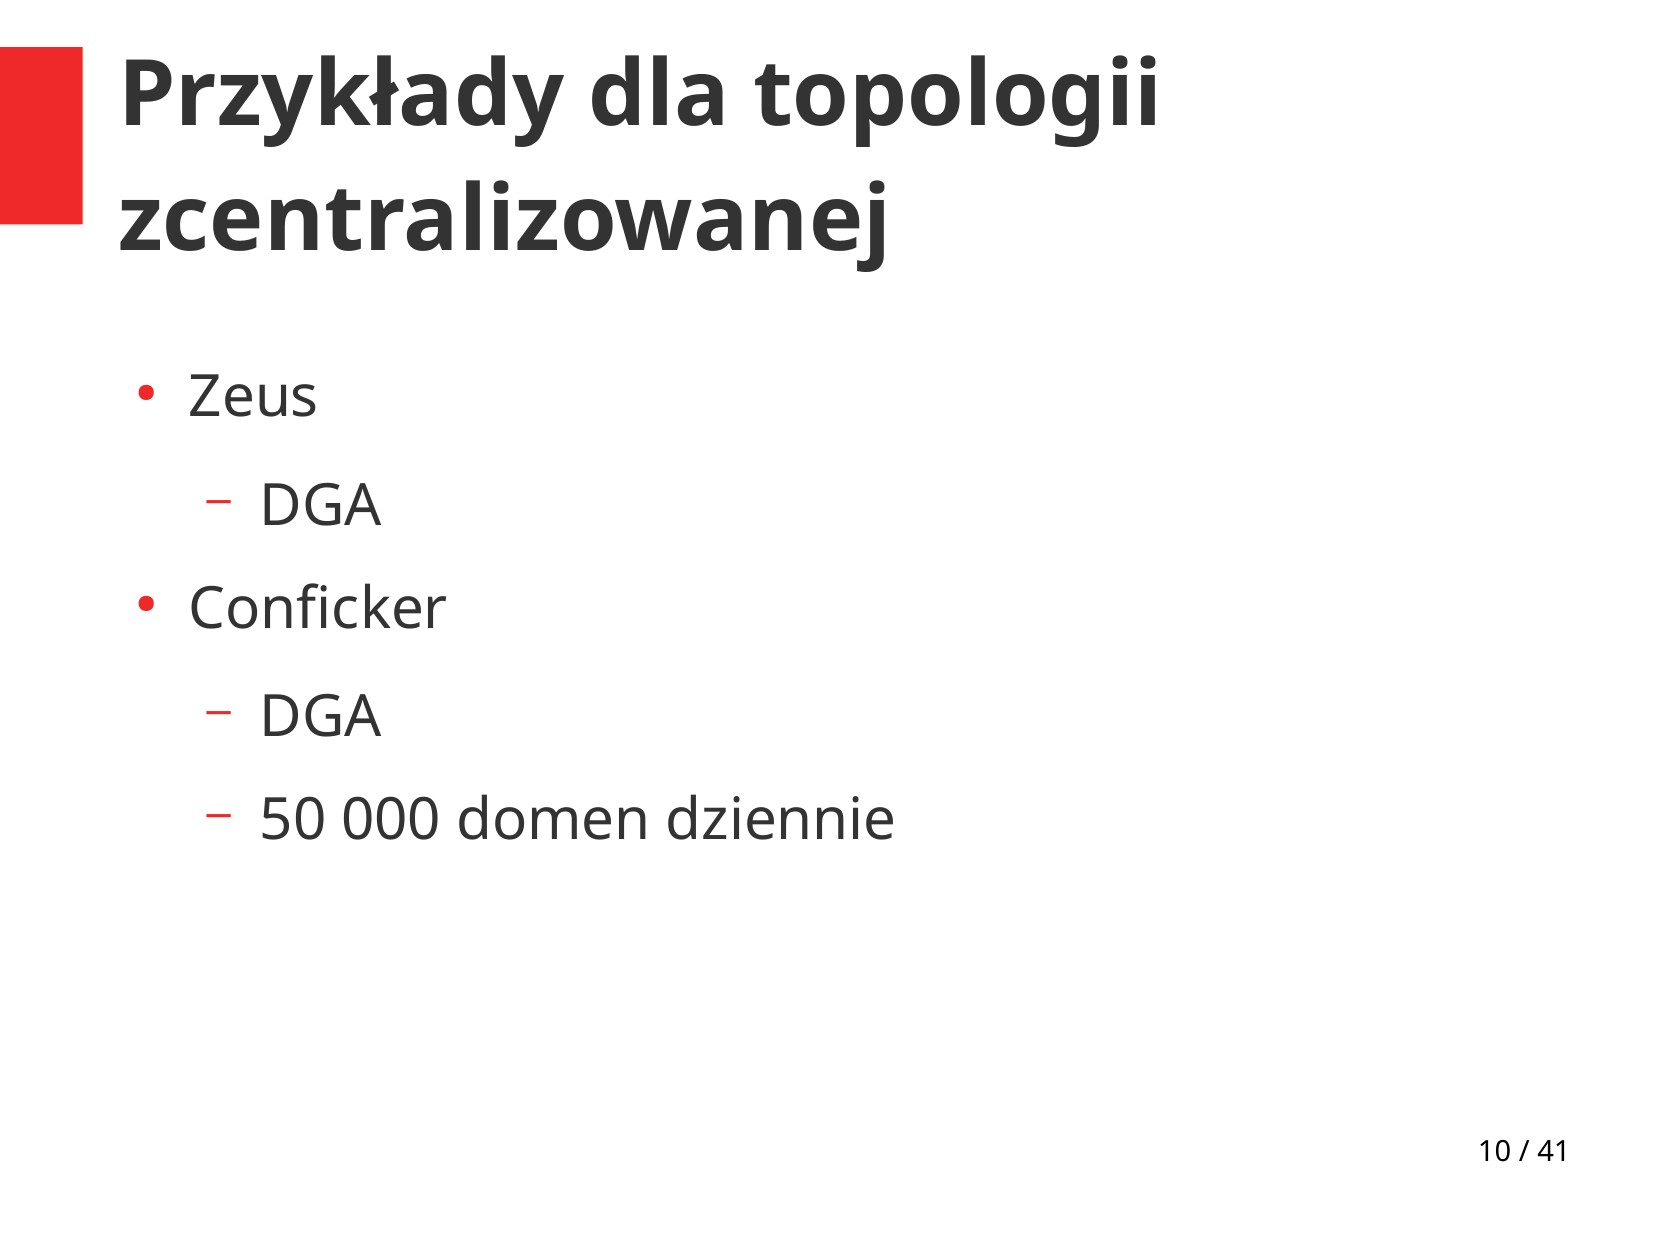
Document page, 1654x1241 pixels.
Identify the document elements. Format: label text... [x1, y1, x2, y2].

title Przykłady dla topologii zcentralizowanej [118, 45, 1571, 260]
list Zeus DGA Conficker DGA 50 000 domen dziennie [118, 354, 1536, 1074]
